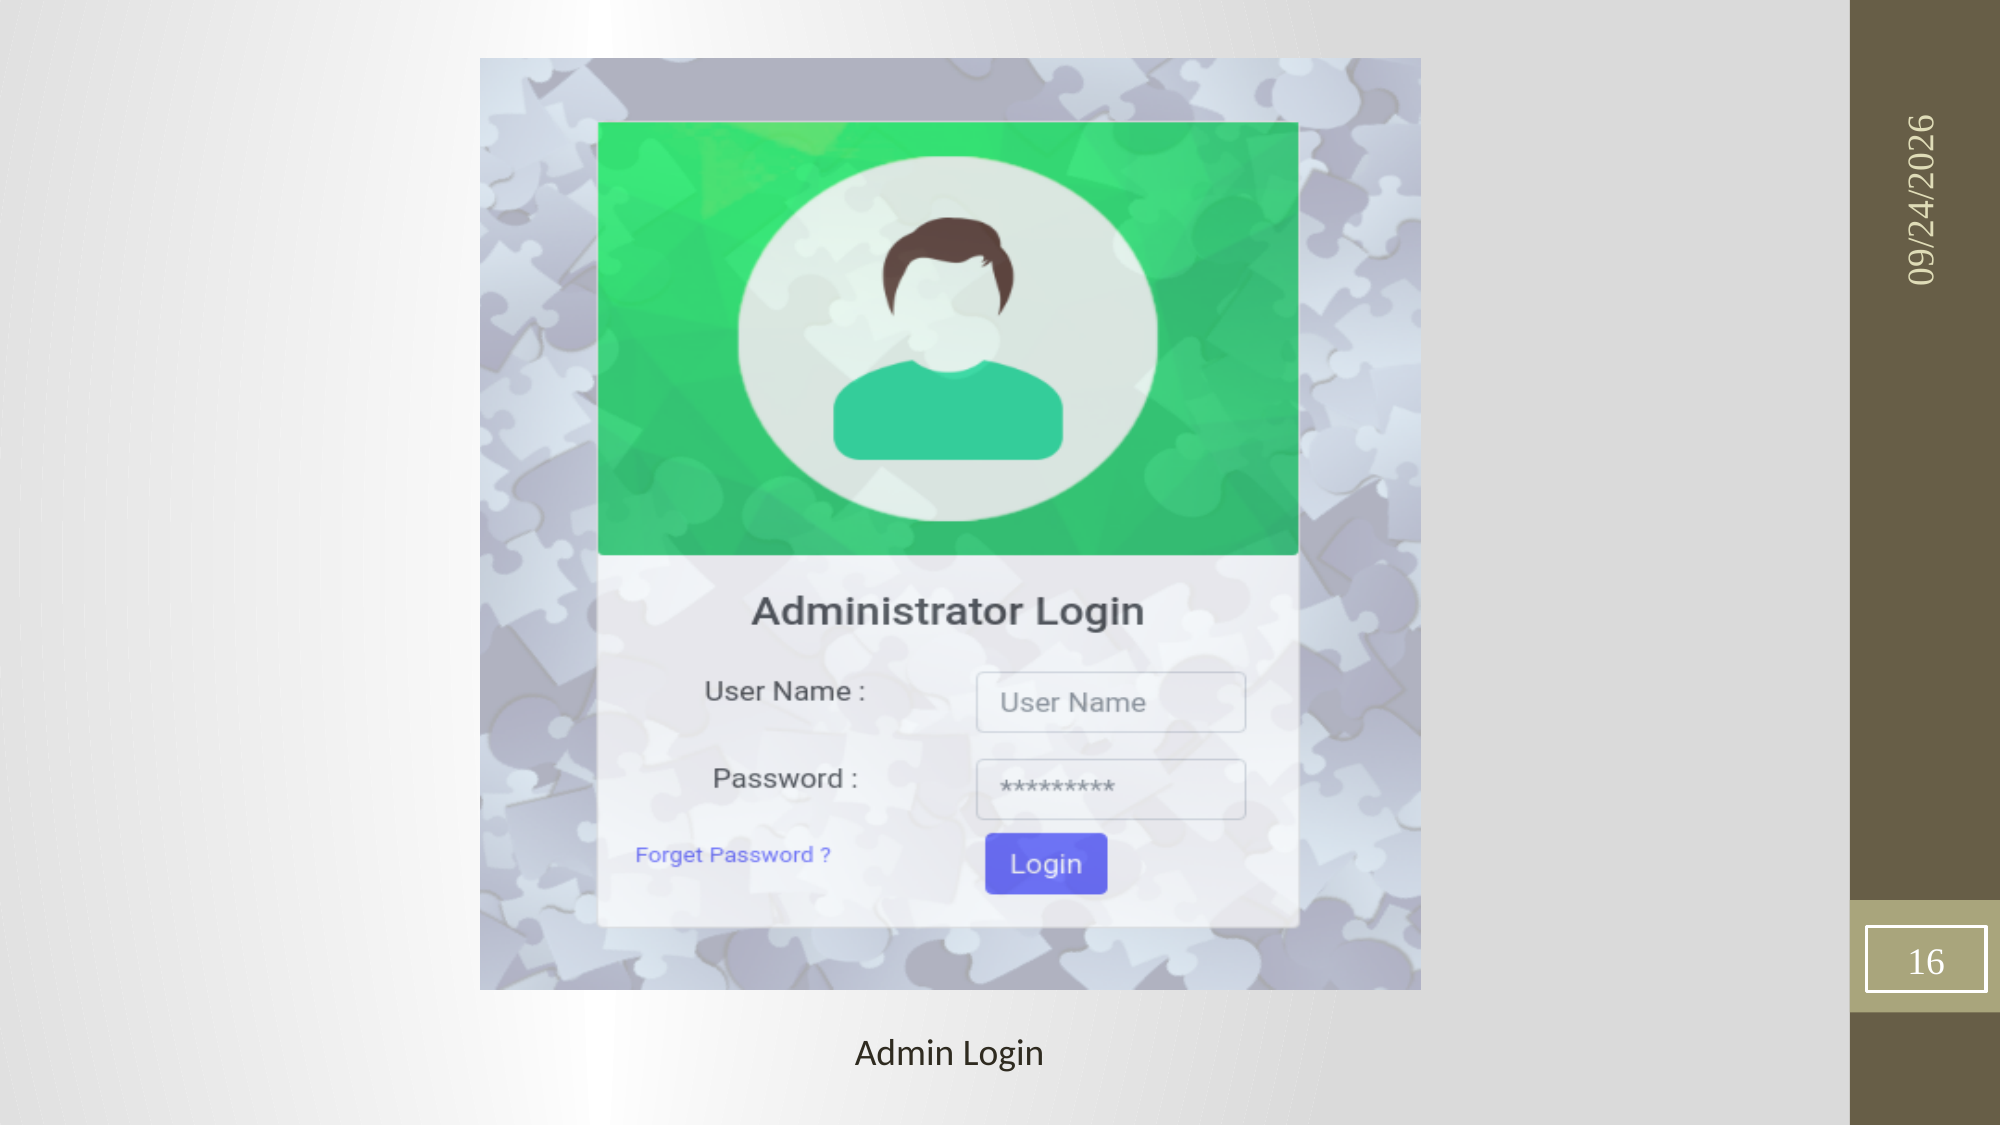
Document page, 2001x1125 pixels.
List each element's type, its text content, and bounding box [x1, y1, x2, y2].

text_box Admin Login [839, 1020, 1212, 1080]
slide_number 11/22/2020 [1878, 100, 1959, 501]
picture [480, 58, 1421, 991]
slide_number <number> [1866, 926, 1987, 992]
